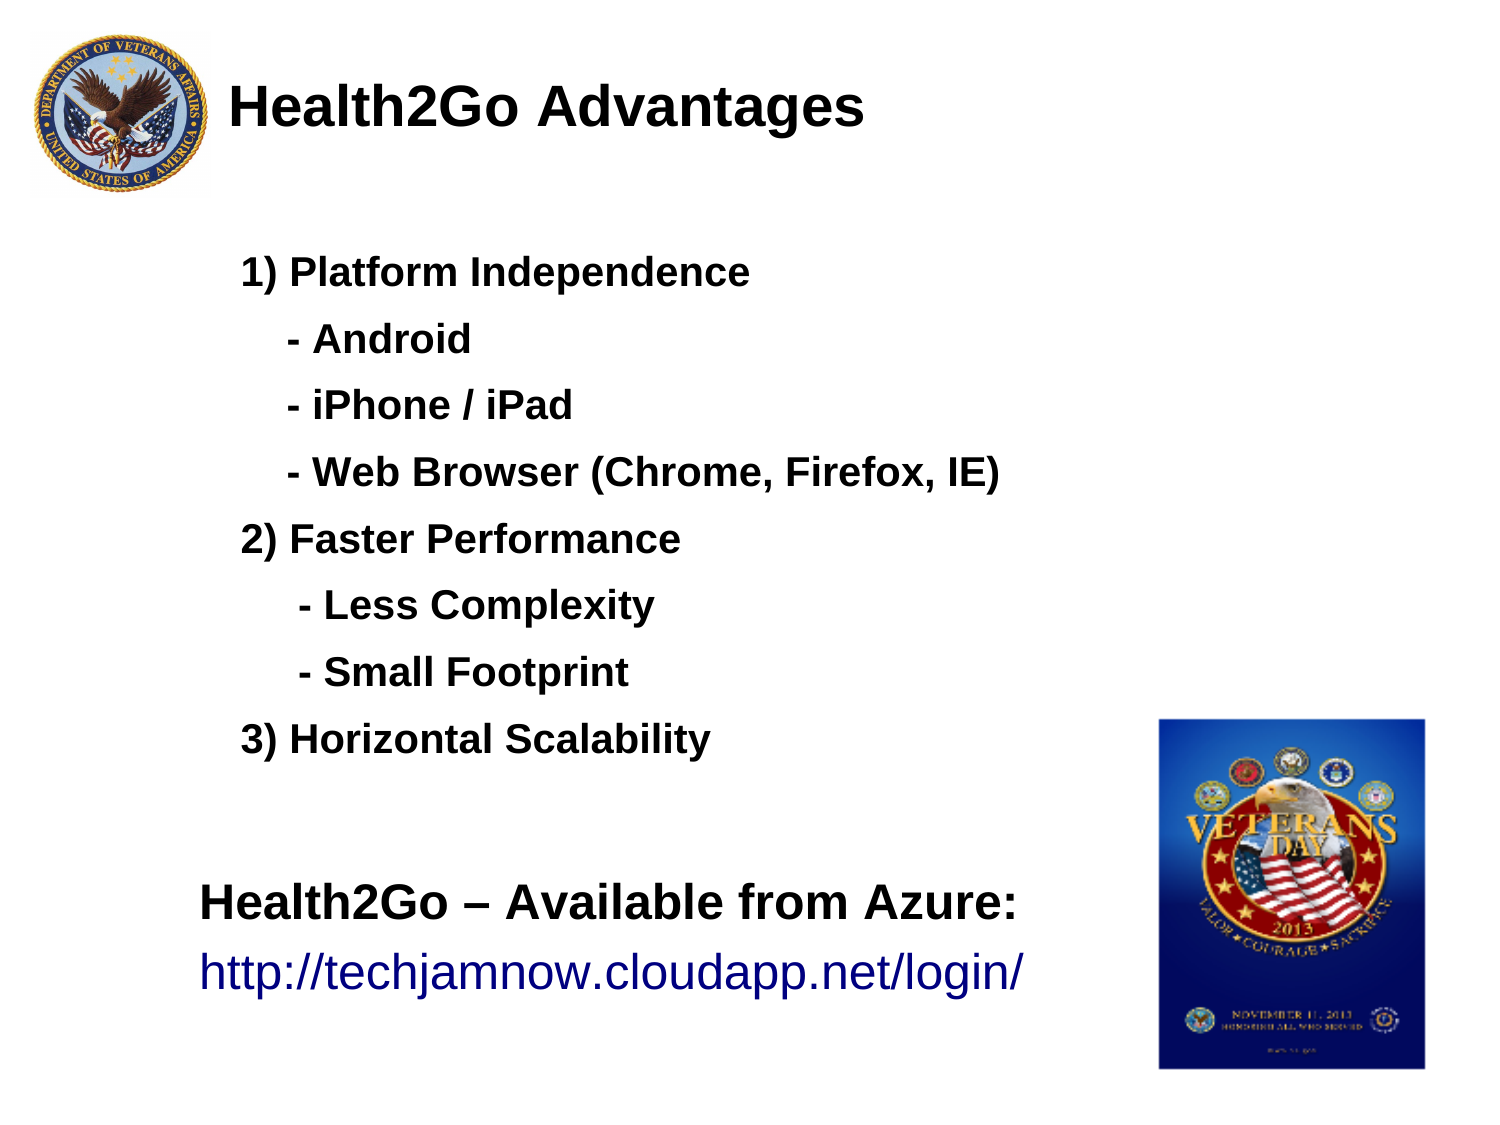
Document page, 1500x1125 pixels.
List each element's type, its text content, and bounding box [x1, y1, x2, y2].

picture [1152, 714, 1431, 1077]
title Health2Go Advantages [75, 9, 1021, 198]
list 1) Platform Independence - Android - iPhone / iPad - Web Browser (Chrome, Firefox, IE) 2) Faster Performance - Less Complexity - Small Footprint 3) Horizontal Scalability [225, 237, 1127, 850]
picture [30, 31, 211, 198]
text_box Health2Go – Available from Azure: http://techjamnow.cloudapp.net/login/ [184, 861, 1051, 1008]
